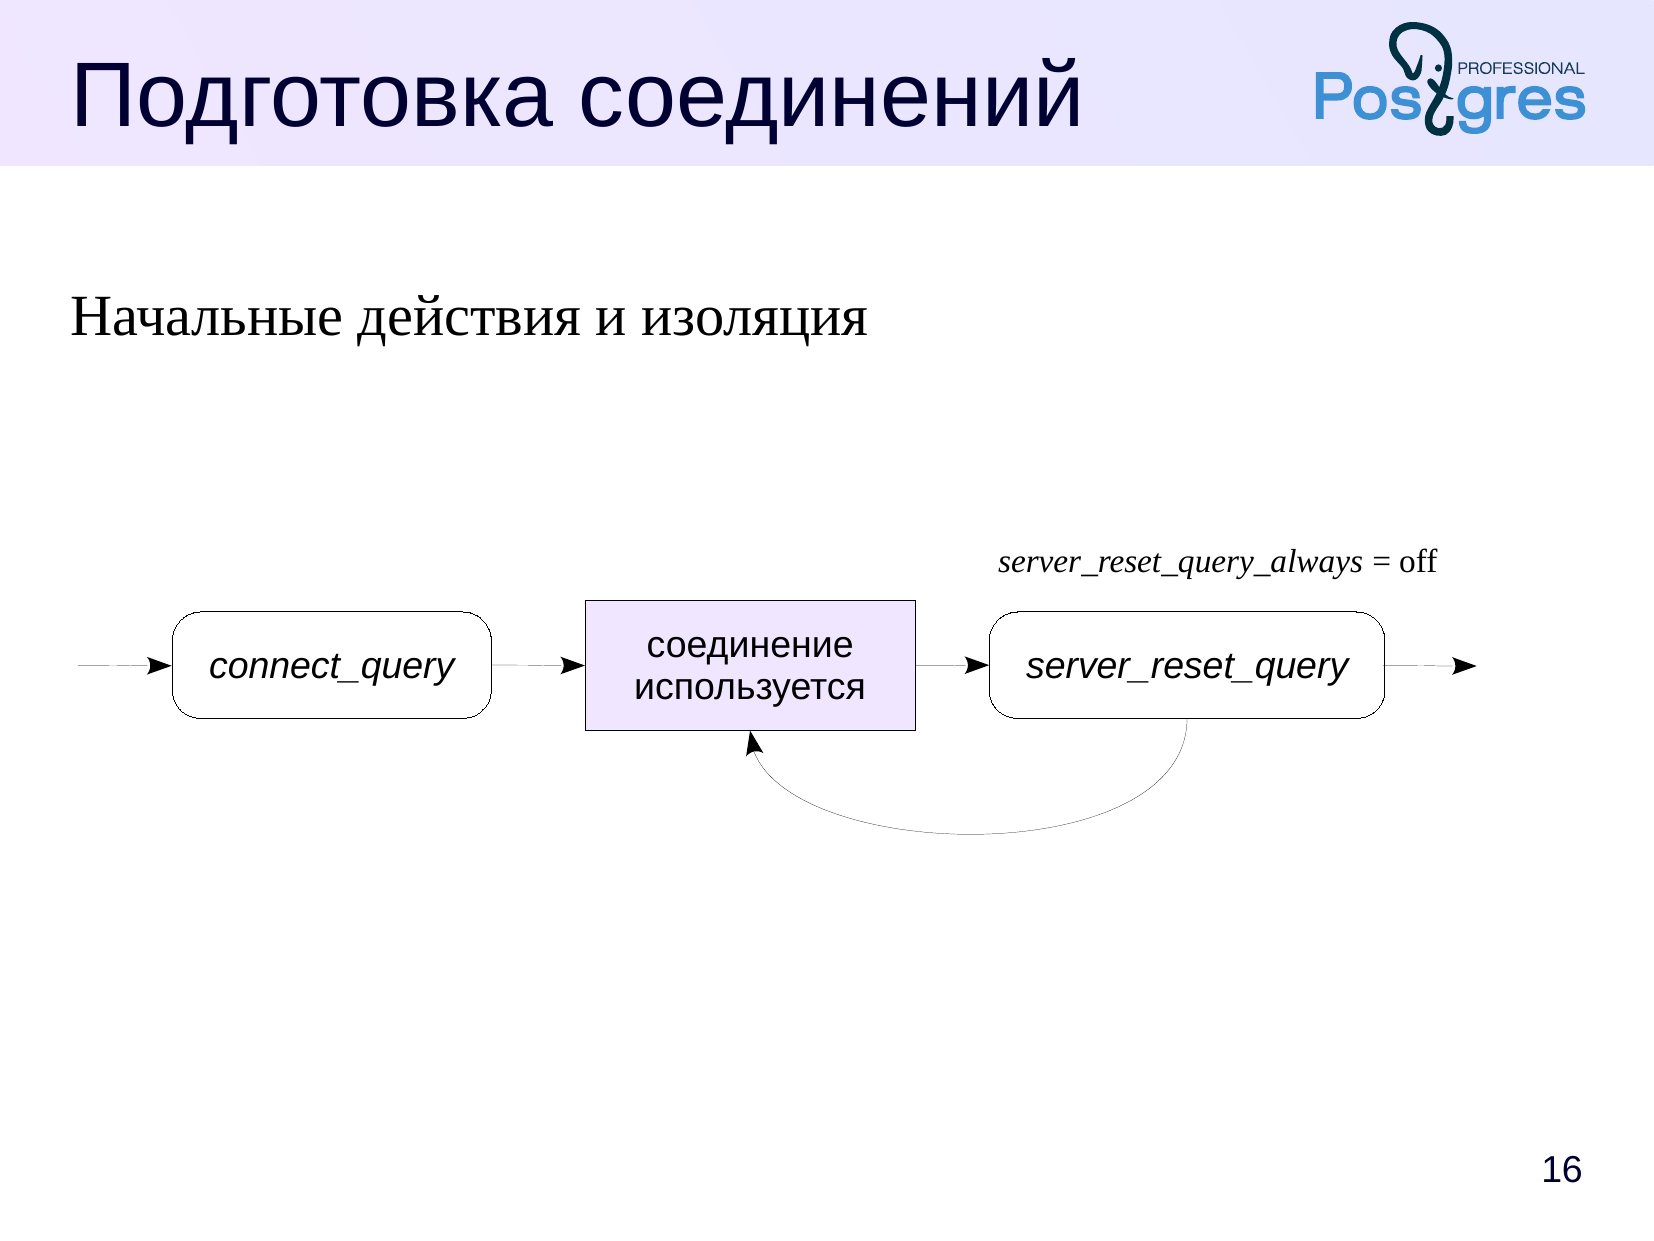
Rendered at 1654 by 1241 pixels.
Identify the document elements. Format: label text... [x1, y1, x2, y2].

text_box connect_query [172, 611, 492, 719]
text_box соединение используется [585, 600, 916, 731]
list Начальные действия и изоляция [70, 283, 1583, 1141]
text_box server_reset_query_always = off [983, 535, 1495, 605]
title Подготовка соединений [70, 43, 1241, 147]
text_box server_reset_query [989, 611, 1385, 719]
